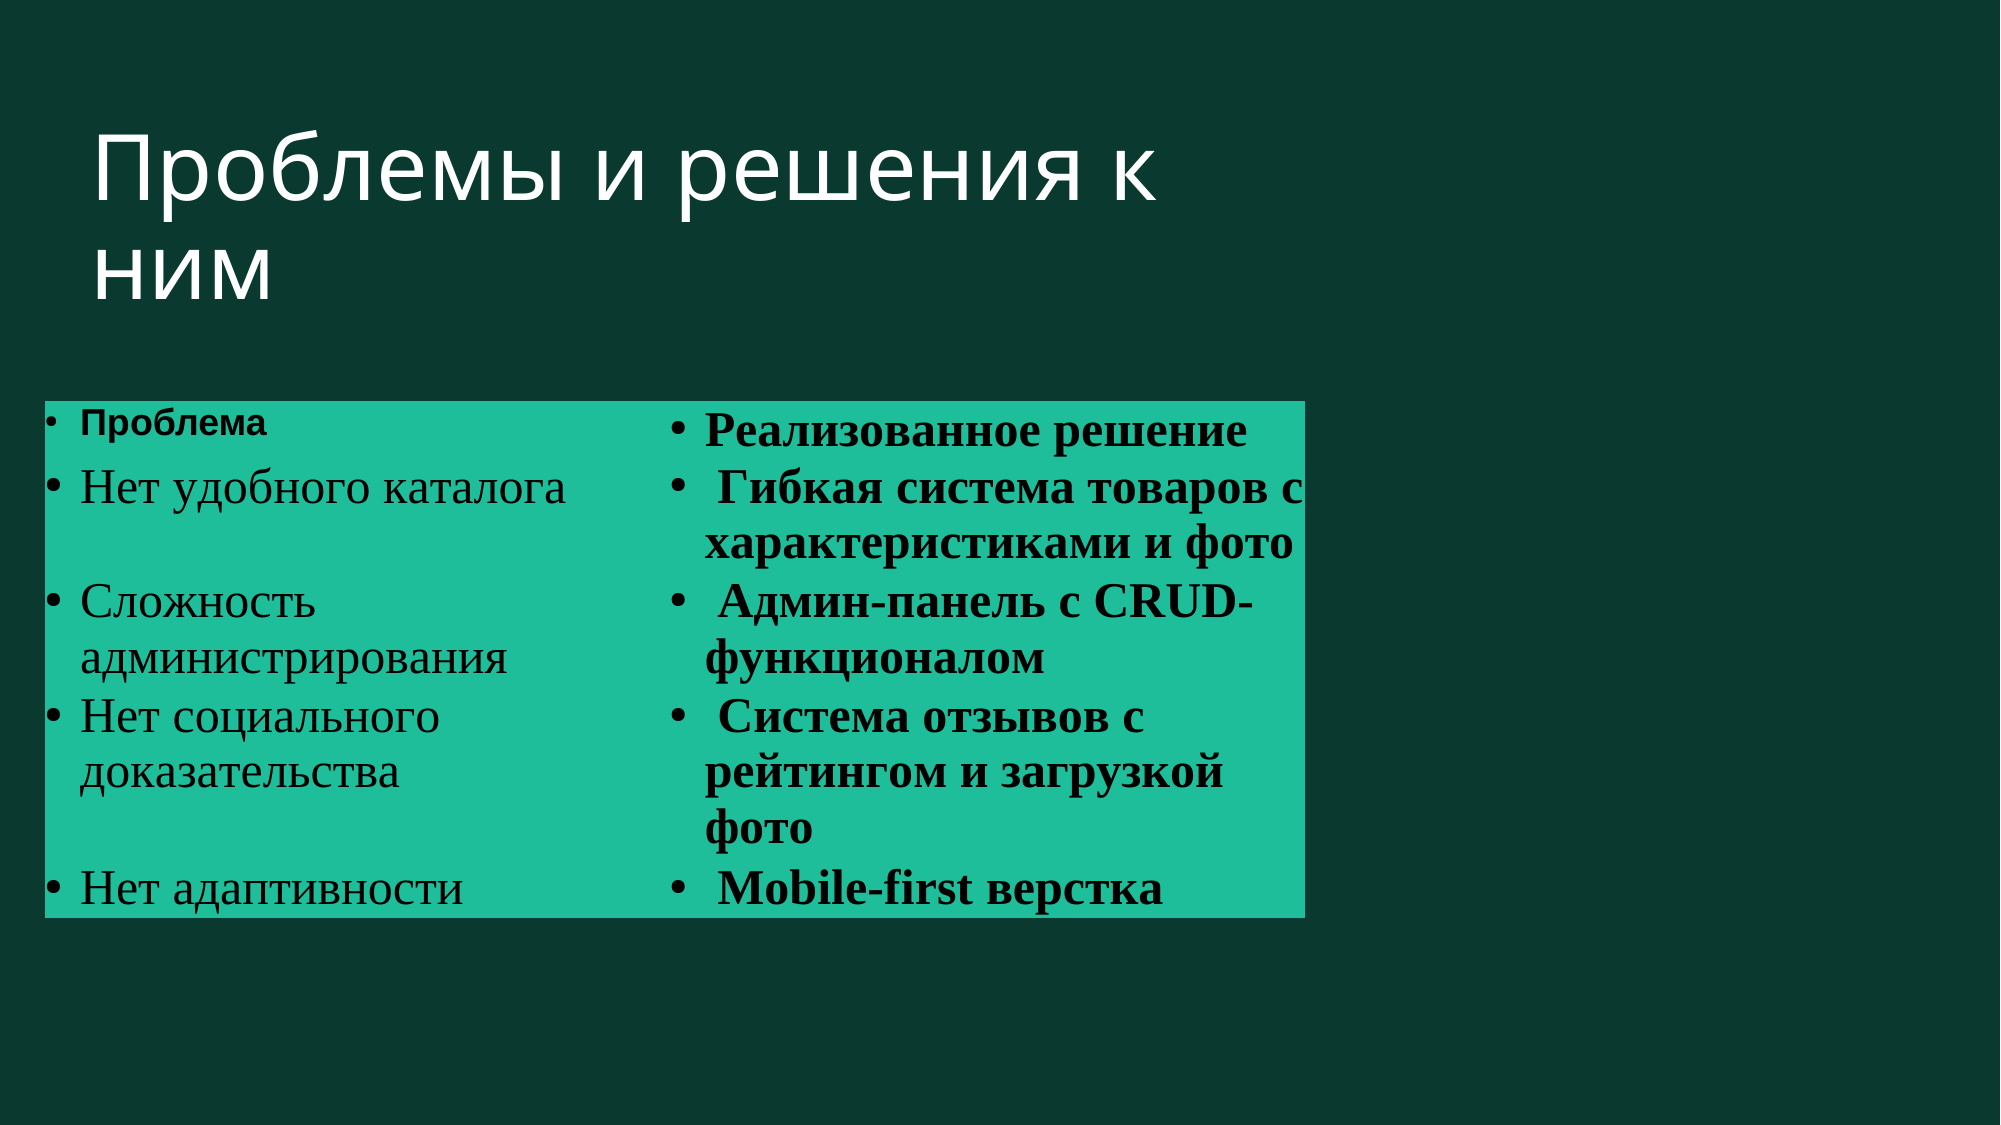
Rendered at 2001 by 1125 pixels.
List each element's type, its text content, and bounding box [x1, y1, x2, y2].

table_cell Нет удобного каталога [45, 459, 669, 573]
table_header Проблема [45, 401, 669, 459]
table_cell Mobile-first верстка [669, 860, 1305, 918]
table_cell Нет социального доказательства [45, 688, 669, 860]
table_cell Система отзывов с рейтингом и загрузкой фото [669, 688, 1305, 860]
table_cell Гибкая система товаров с характеристиками и фото [669, 459, 1305, 573]
title Проблемы и решения к ним [75, 109, 1336, 328]
table_cell Сложность администрирования [45, 573, 669, 688]
table_header Реализованное решение [669, 401, 1305, 459]
table_cell Админ-панель с CRUD-функционалом [669, 573, 1305, 688]
table_cell Нет адаптивности [45, 860, 669, 918]
